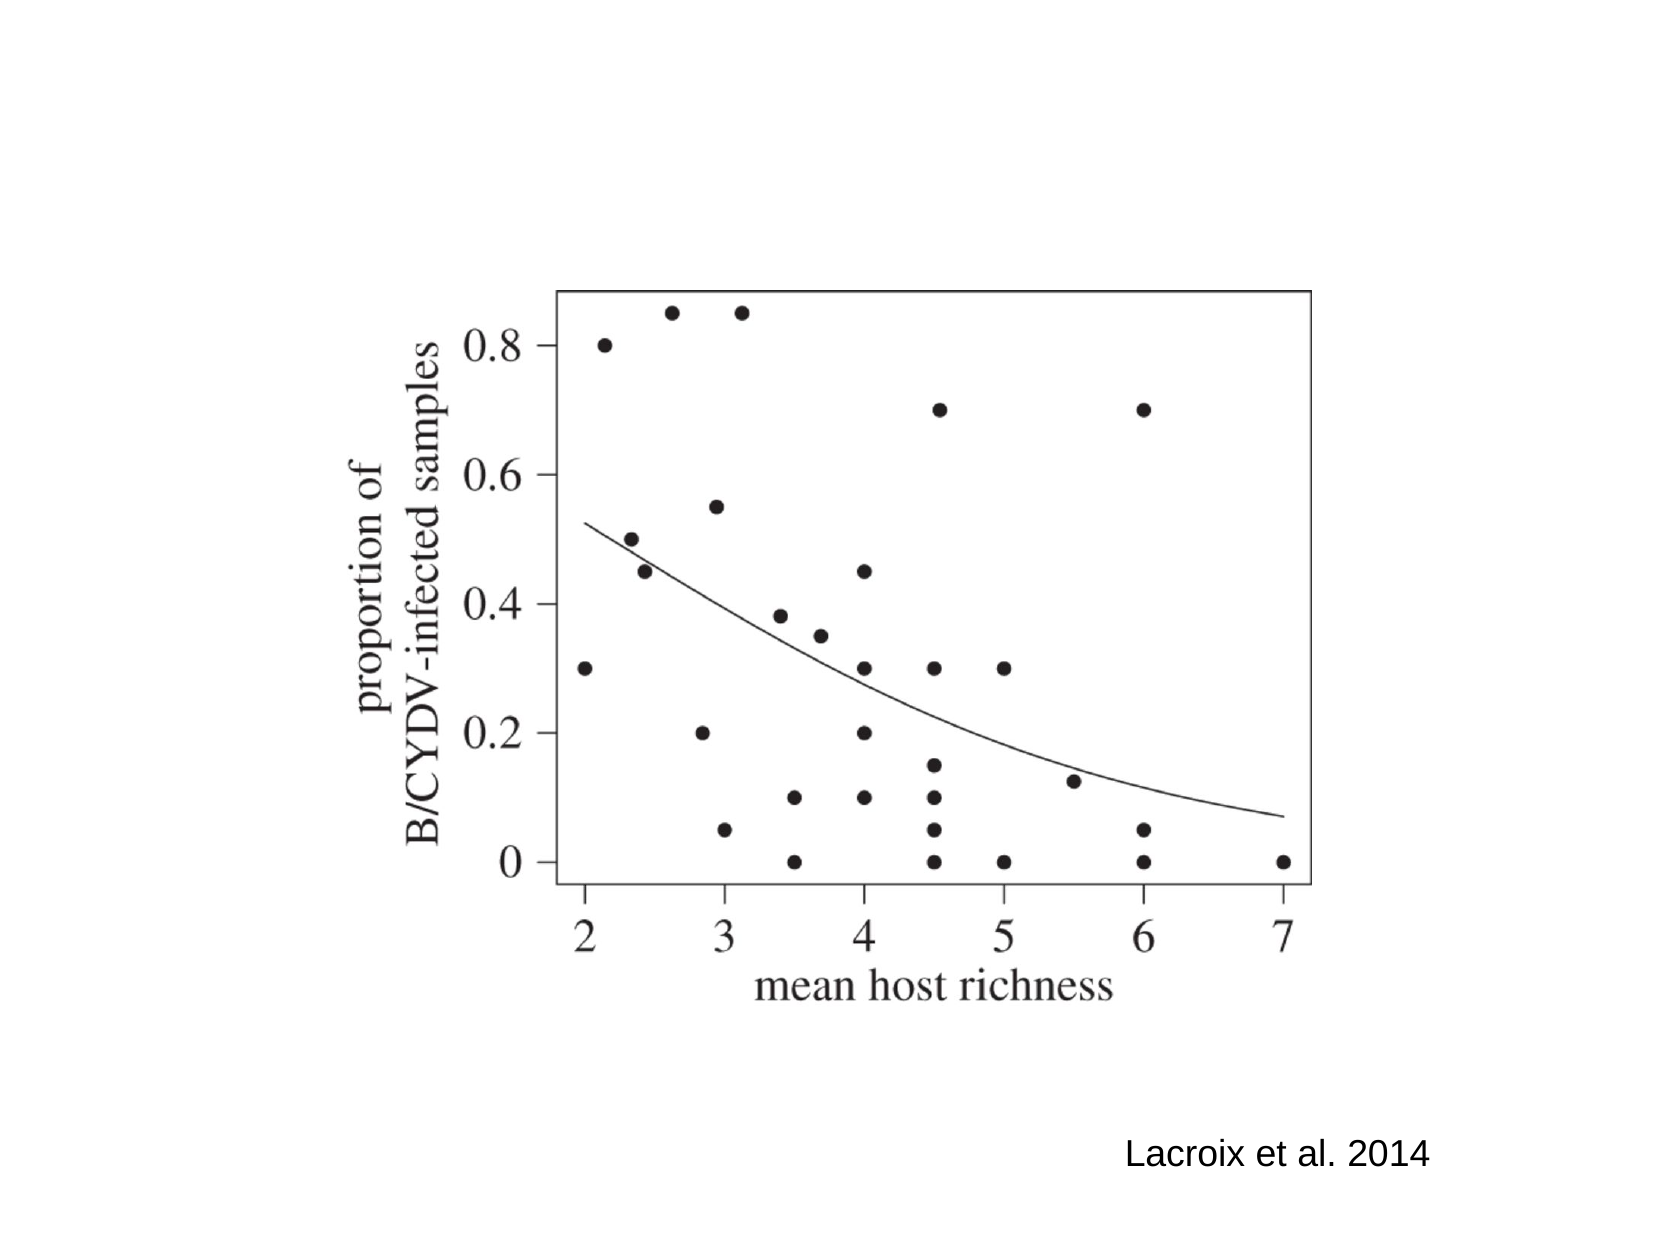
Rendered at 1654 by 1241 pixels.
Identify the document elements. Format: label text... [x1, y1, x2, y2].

text_box Lacroix et al. 2014 [1110, 1125, 1654, 1182]
picture [341, 290, 1312, 1010]
